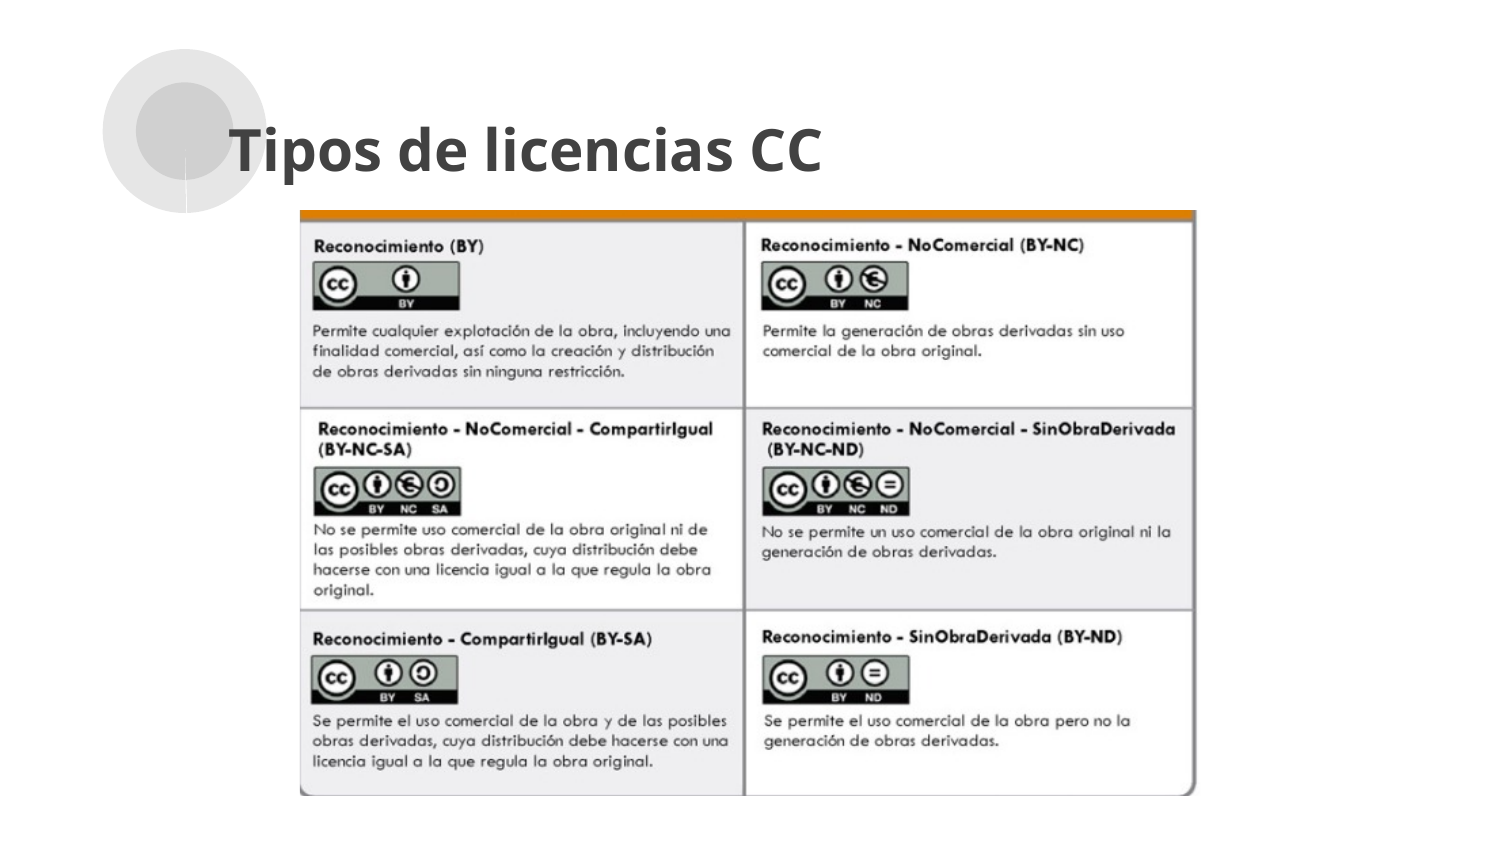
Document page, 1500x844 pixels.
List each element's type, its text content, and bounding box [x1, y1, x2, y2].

title Tipos de licencias CC [213, 98, 1368, 263]
picture [299, 210, 1201, 796]
